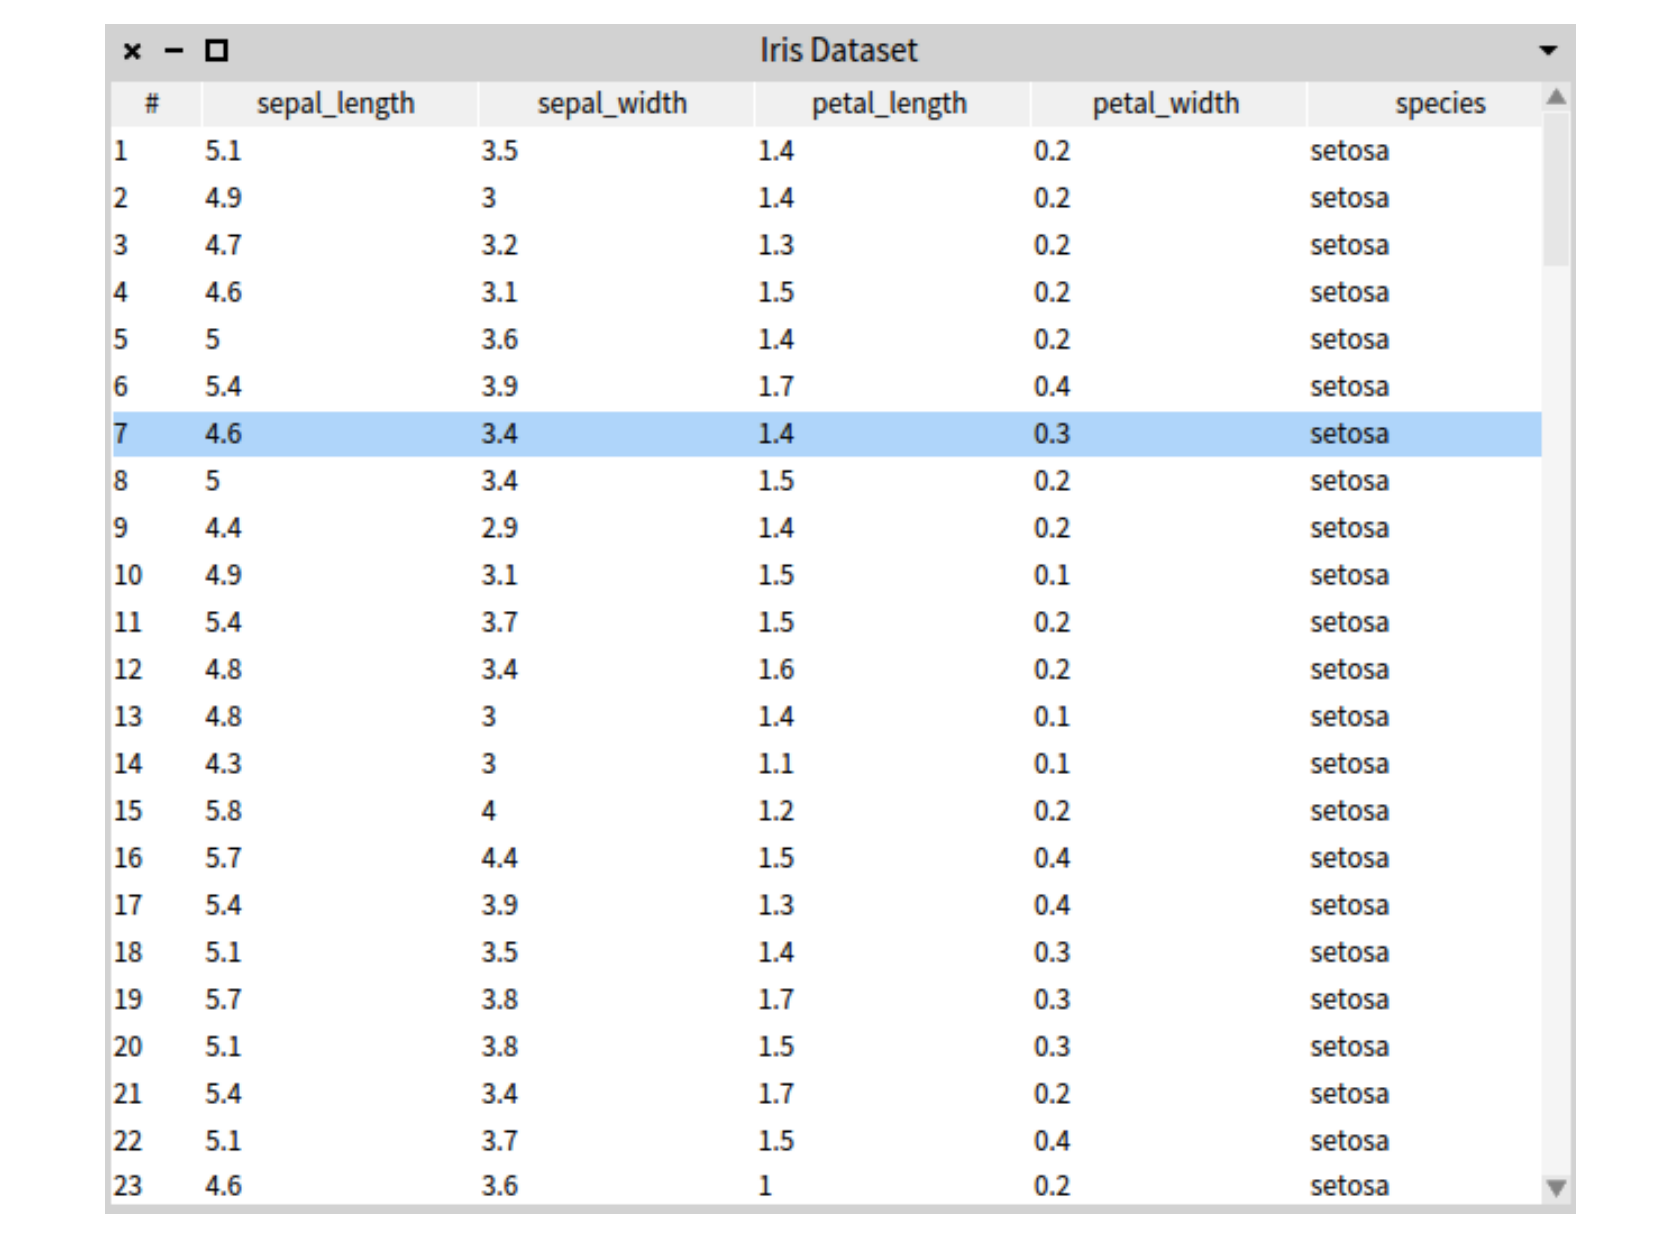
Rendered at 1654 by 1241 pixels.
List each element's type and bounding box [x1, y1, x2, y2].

picture [105, 24, 1576, 1214]
